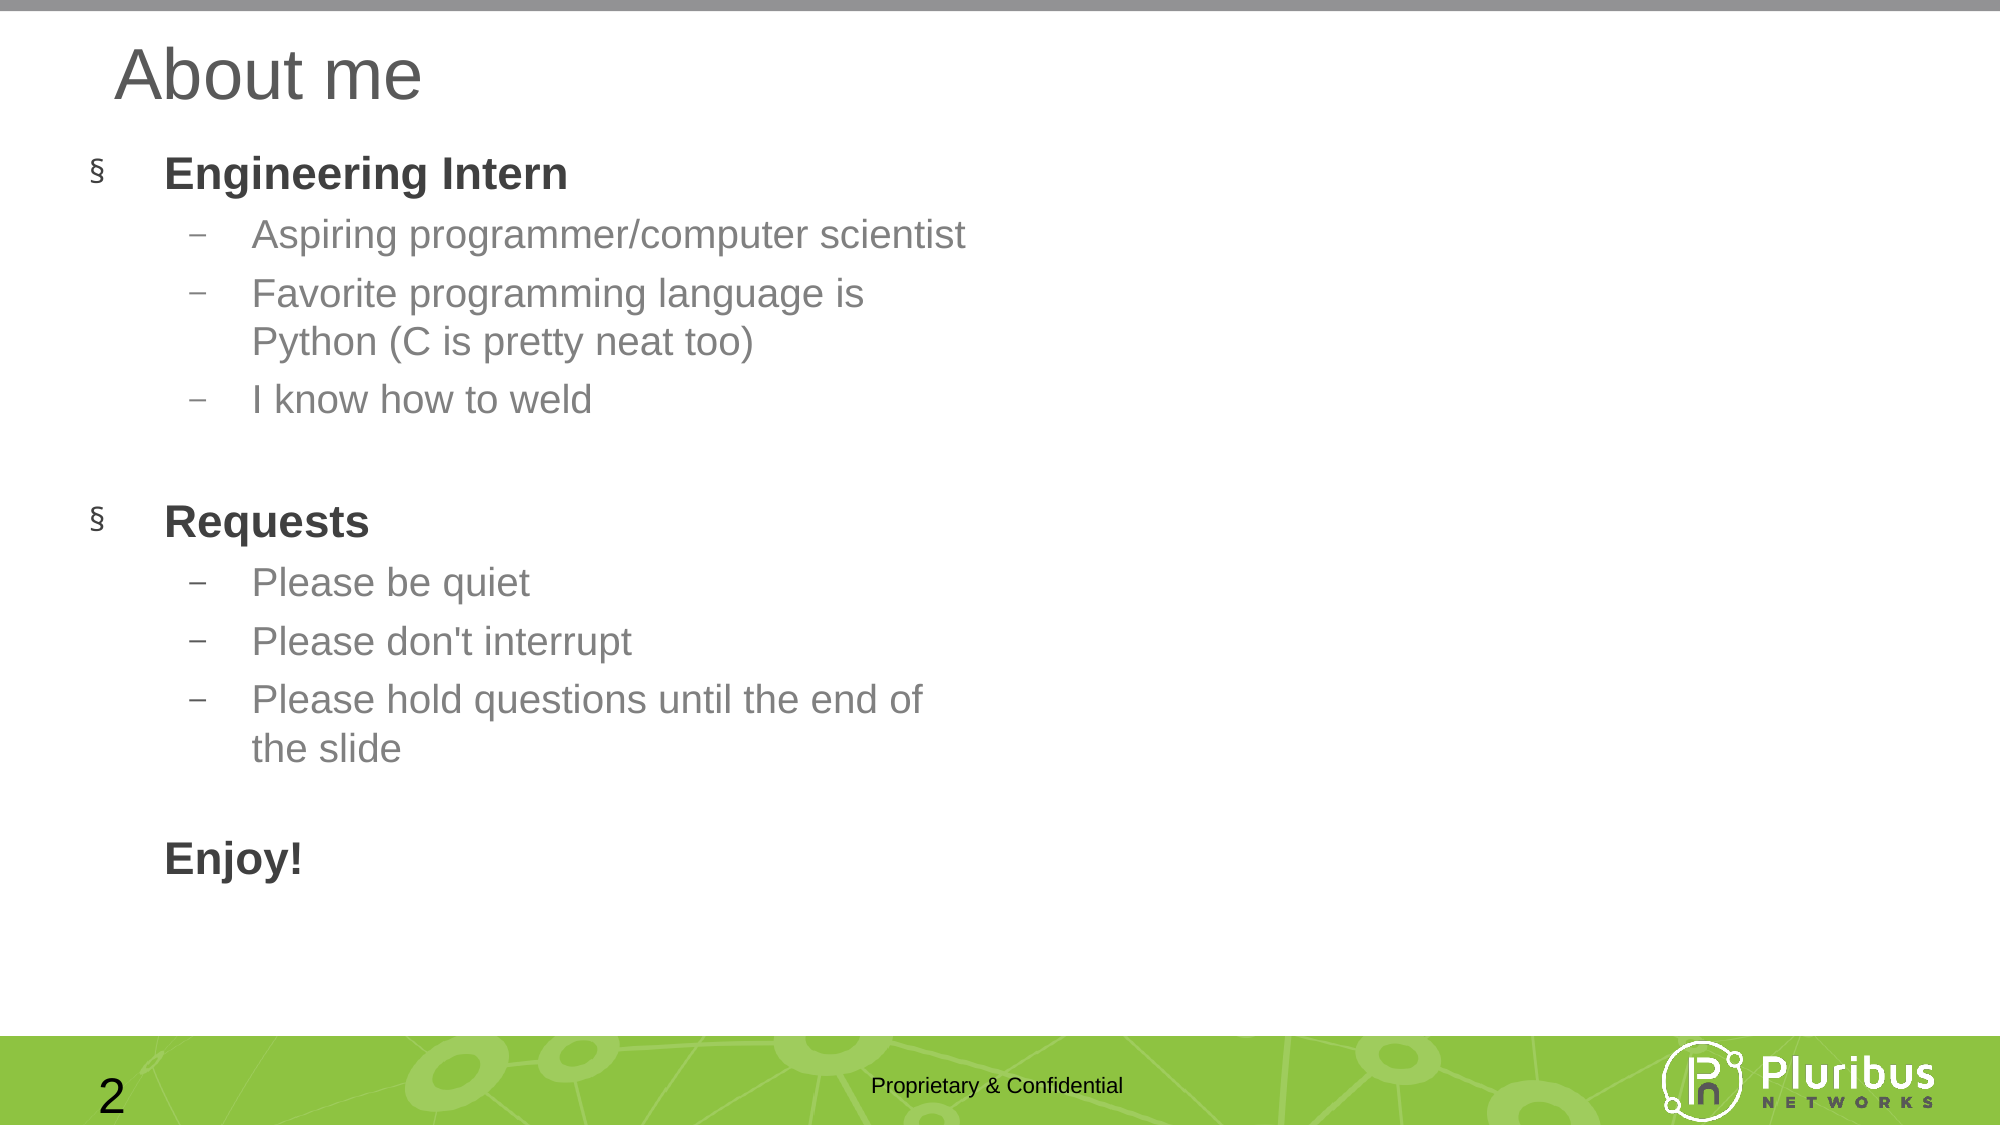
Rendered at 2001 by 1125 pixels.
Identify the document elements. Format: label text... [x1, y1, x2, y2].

picture [0, 1036, 2000, 1125]
title About me [99, 36, 1900, 200]
slide_number <number> [83, 1056, 317, 1117]
list Engineering Intern Aspiring programmer/computer scientist Favorite programming language is Python (C is pretty neat too) I know how to weld Requests Please be quiet Please don't interrupt Please hold questions until the end of the slide Enjoy! [74, 136, 984, 946]
